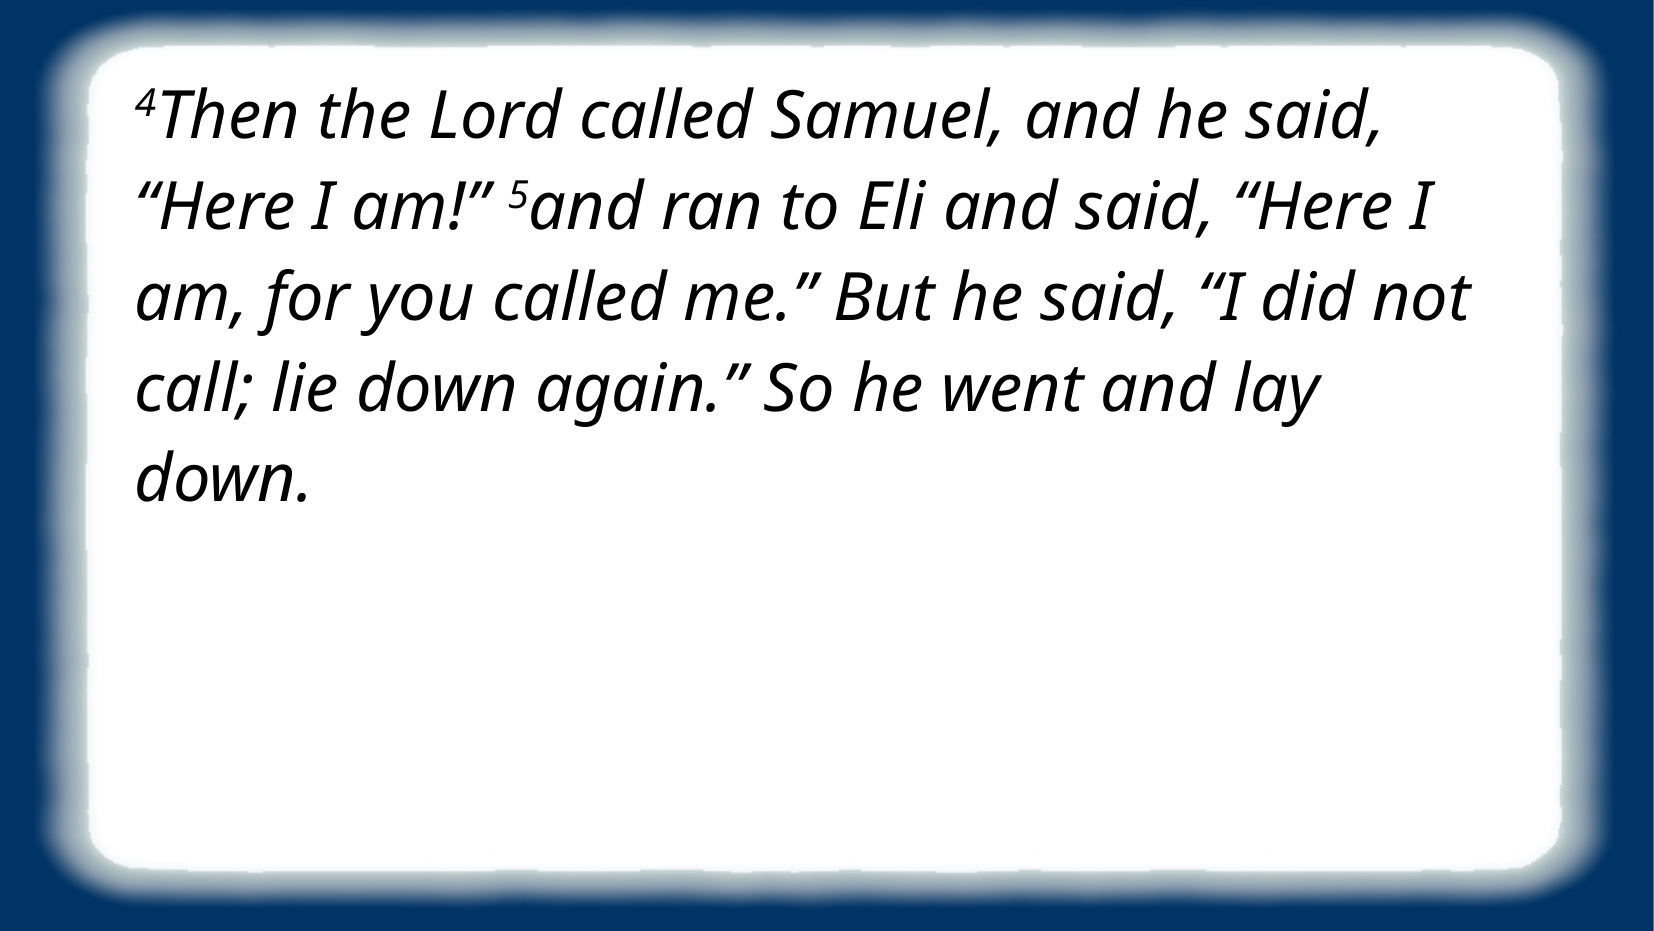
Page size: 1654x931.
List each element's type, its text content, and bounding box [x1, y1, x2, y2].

text_box 4Then the Lord called Samuel, and he said, “Here I am!” 5and ran to Eli and said, “Here I am, for you called me.” But he said, “I did not call; lie down again.” So he went and lay down. [120, 60, 1531, 519]
picture [0, 0, 1654, 931]
